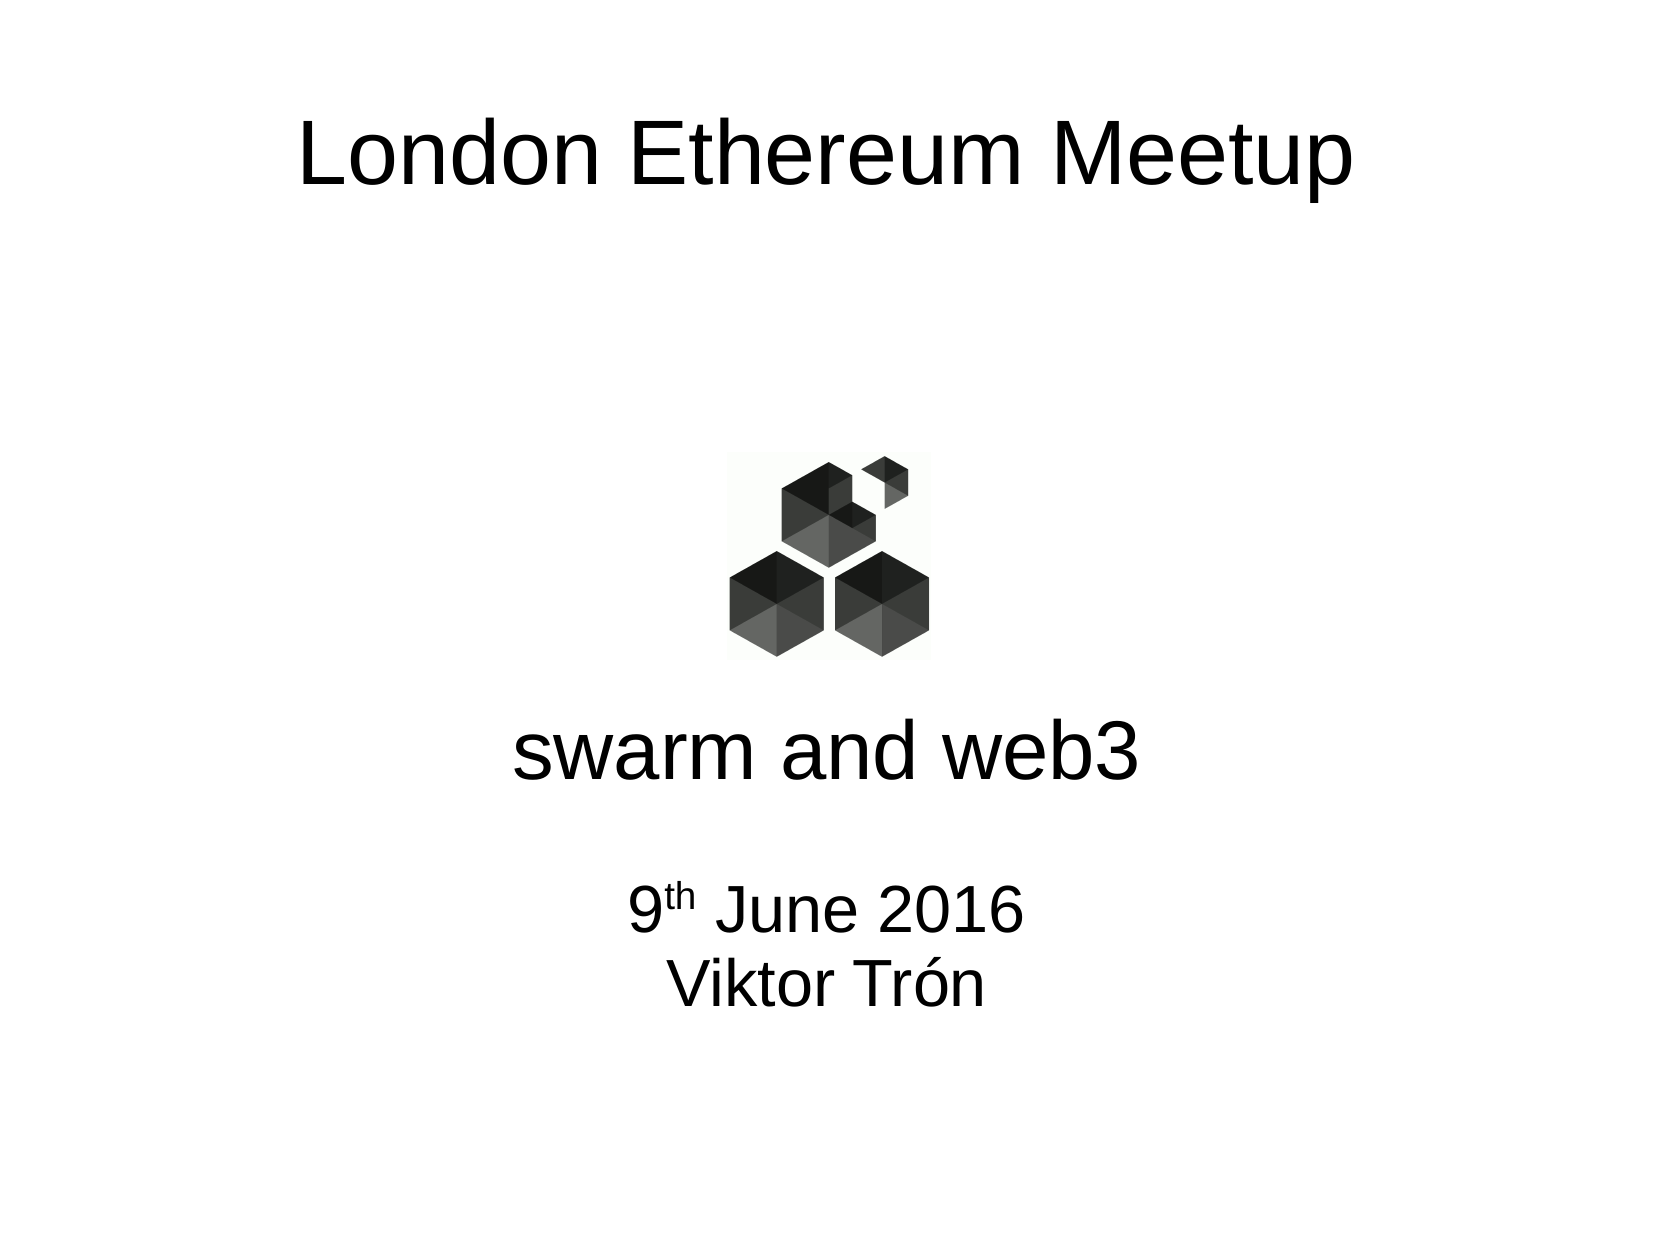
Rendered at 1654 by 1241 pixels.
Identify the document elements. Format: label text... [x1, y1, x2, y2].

subtitle swarm and web3 9th June 2016 Viktor Trón [82, 302, 1571, 1022]
title London Ethereum Meetup [82, 49, 1571, 257]
